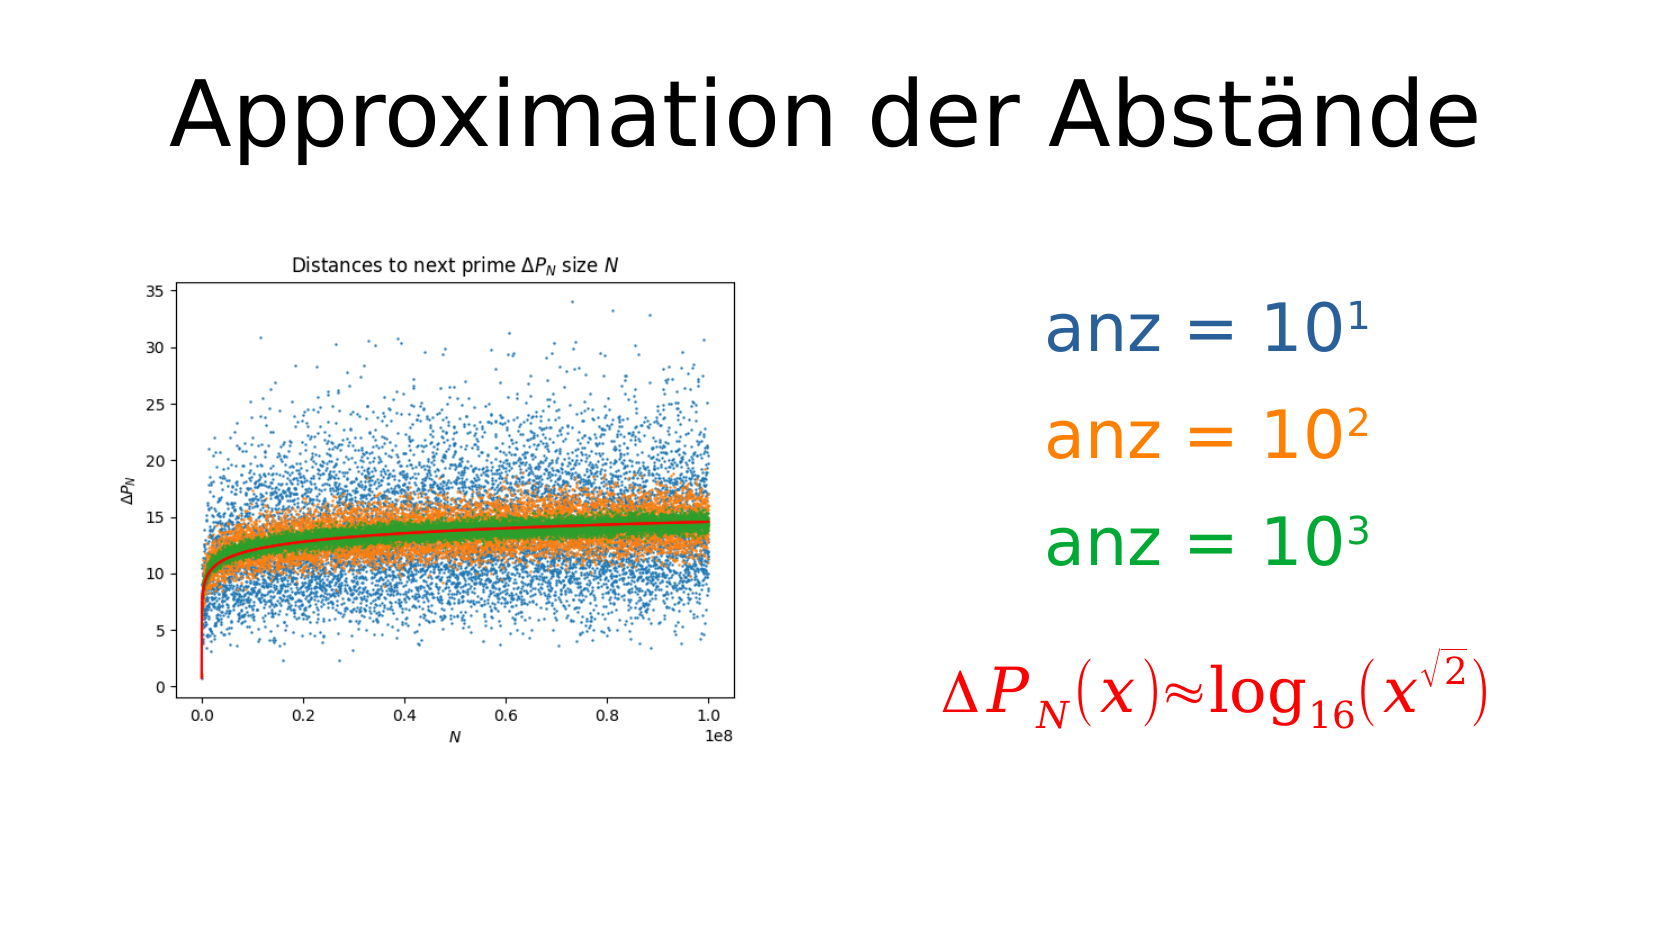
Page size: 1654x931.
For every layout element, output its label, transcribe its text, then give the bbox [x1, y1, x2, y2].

list anz = 101 anz = 102 anz = 103 [844, 165, 1571, 706]
picture [86, 217, 806, 758]
chart [933, 706, 1498, 737]
title Approximation der Abstände [82, 37, 1571, 193]
